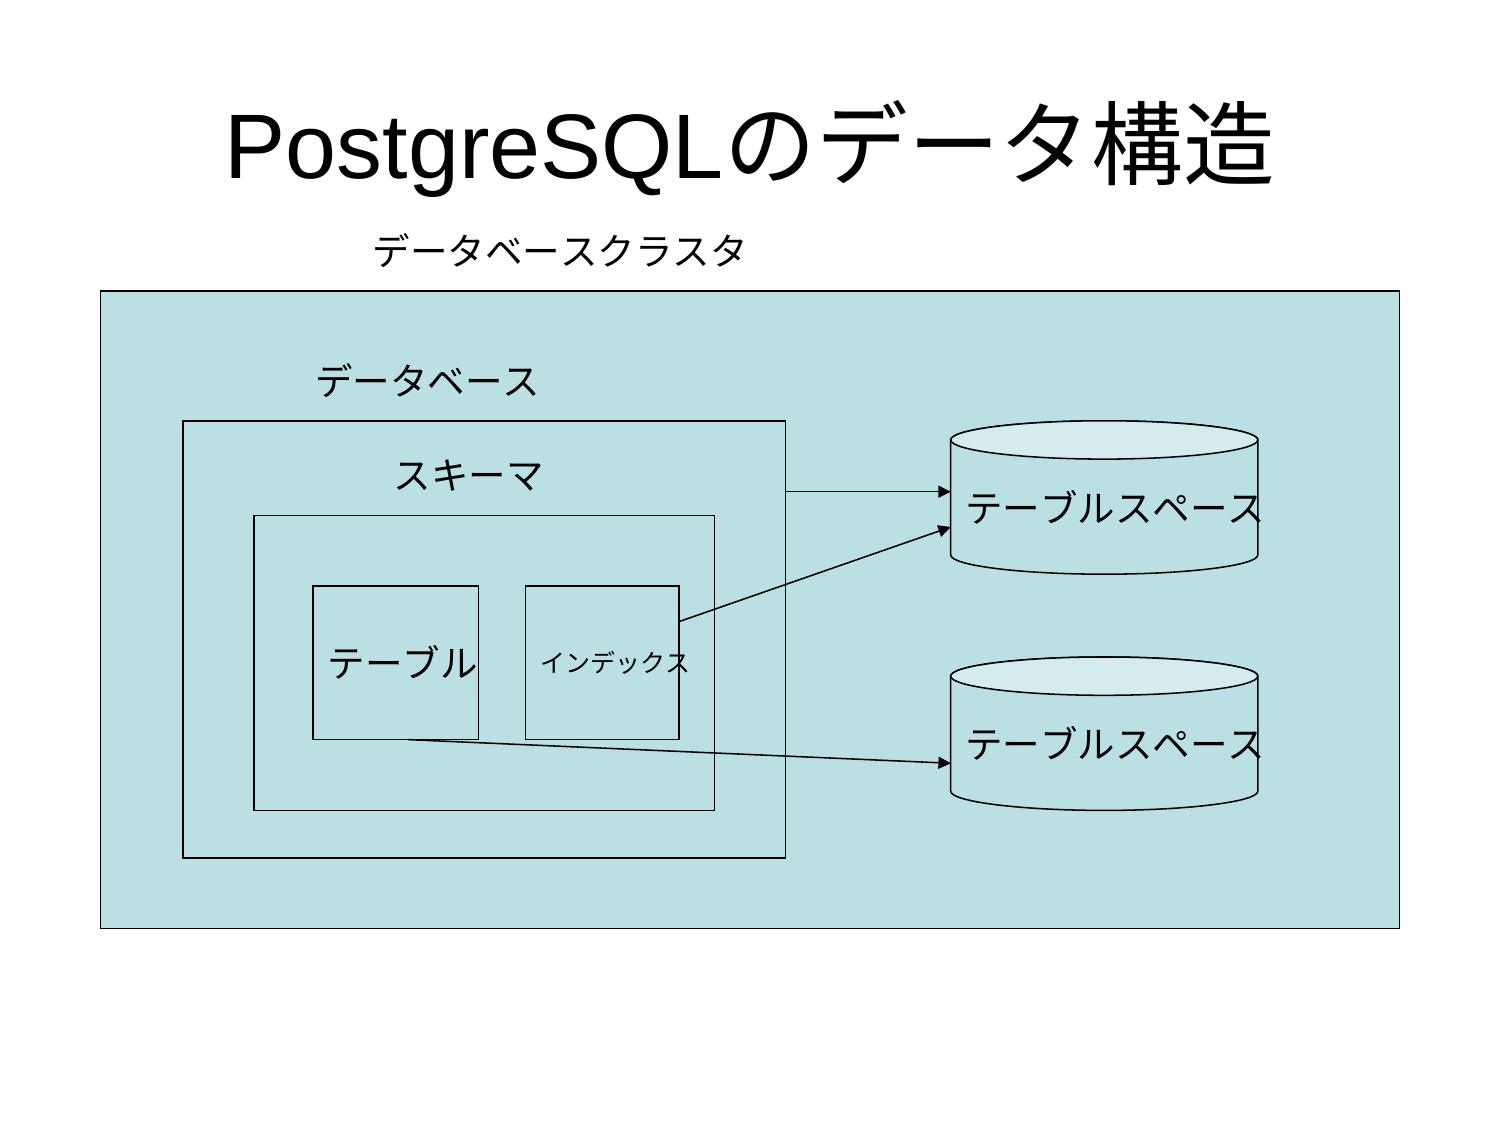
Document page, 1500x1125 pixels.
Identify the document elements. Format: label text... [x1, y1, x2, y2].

text_box テーブルスペース [950, 441, 1258, 575]
text_box インデックス [525, 586, 680, 740]
text_box テーブル [312, 586, 479, 740]
text_box [100, 290, 1400, 929]
title PostgreSQLのデータ構造 [75, 45, 1426, 233]
text_box テーブルスペース [950, 677, 1258, 811]
text_box データベース [300, 350, 556, 412]
text_box データベースクラスタ [357, 220, 763, 282]
text_box スキーマ [378, 444, 559, 505]
